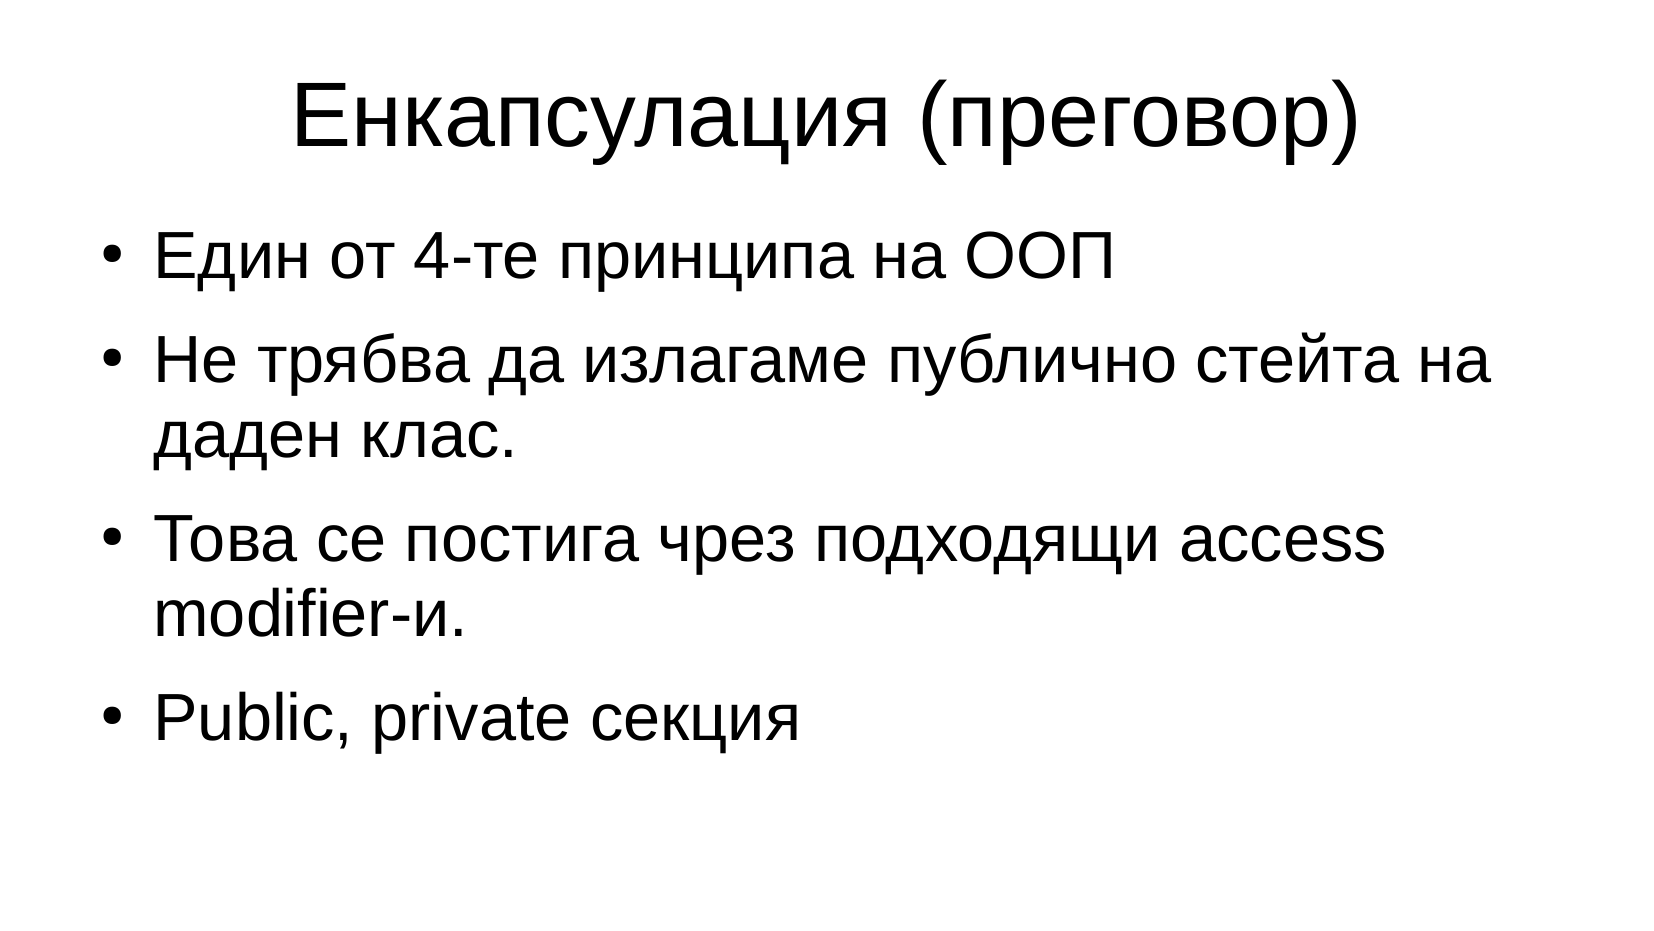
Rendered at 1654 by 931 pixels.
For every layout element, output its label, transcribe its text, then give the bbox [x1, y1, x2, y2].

list Един от 4-те принципа на ООП Не трябва да излагаме публично стейта на даден клас. Това се постига чрез подходящи access modifier-и. Public, private секция [82, 217, 1571, 758]
title Енкапсулация (преговор) [82, 37, 1571, 193]
